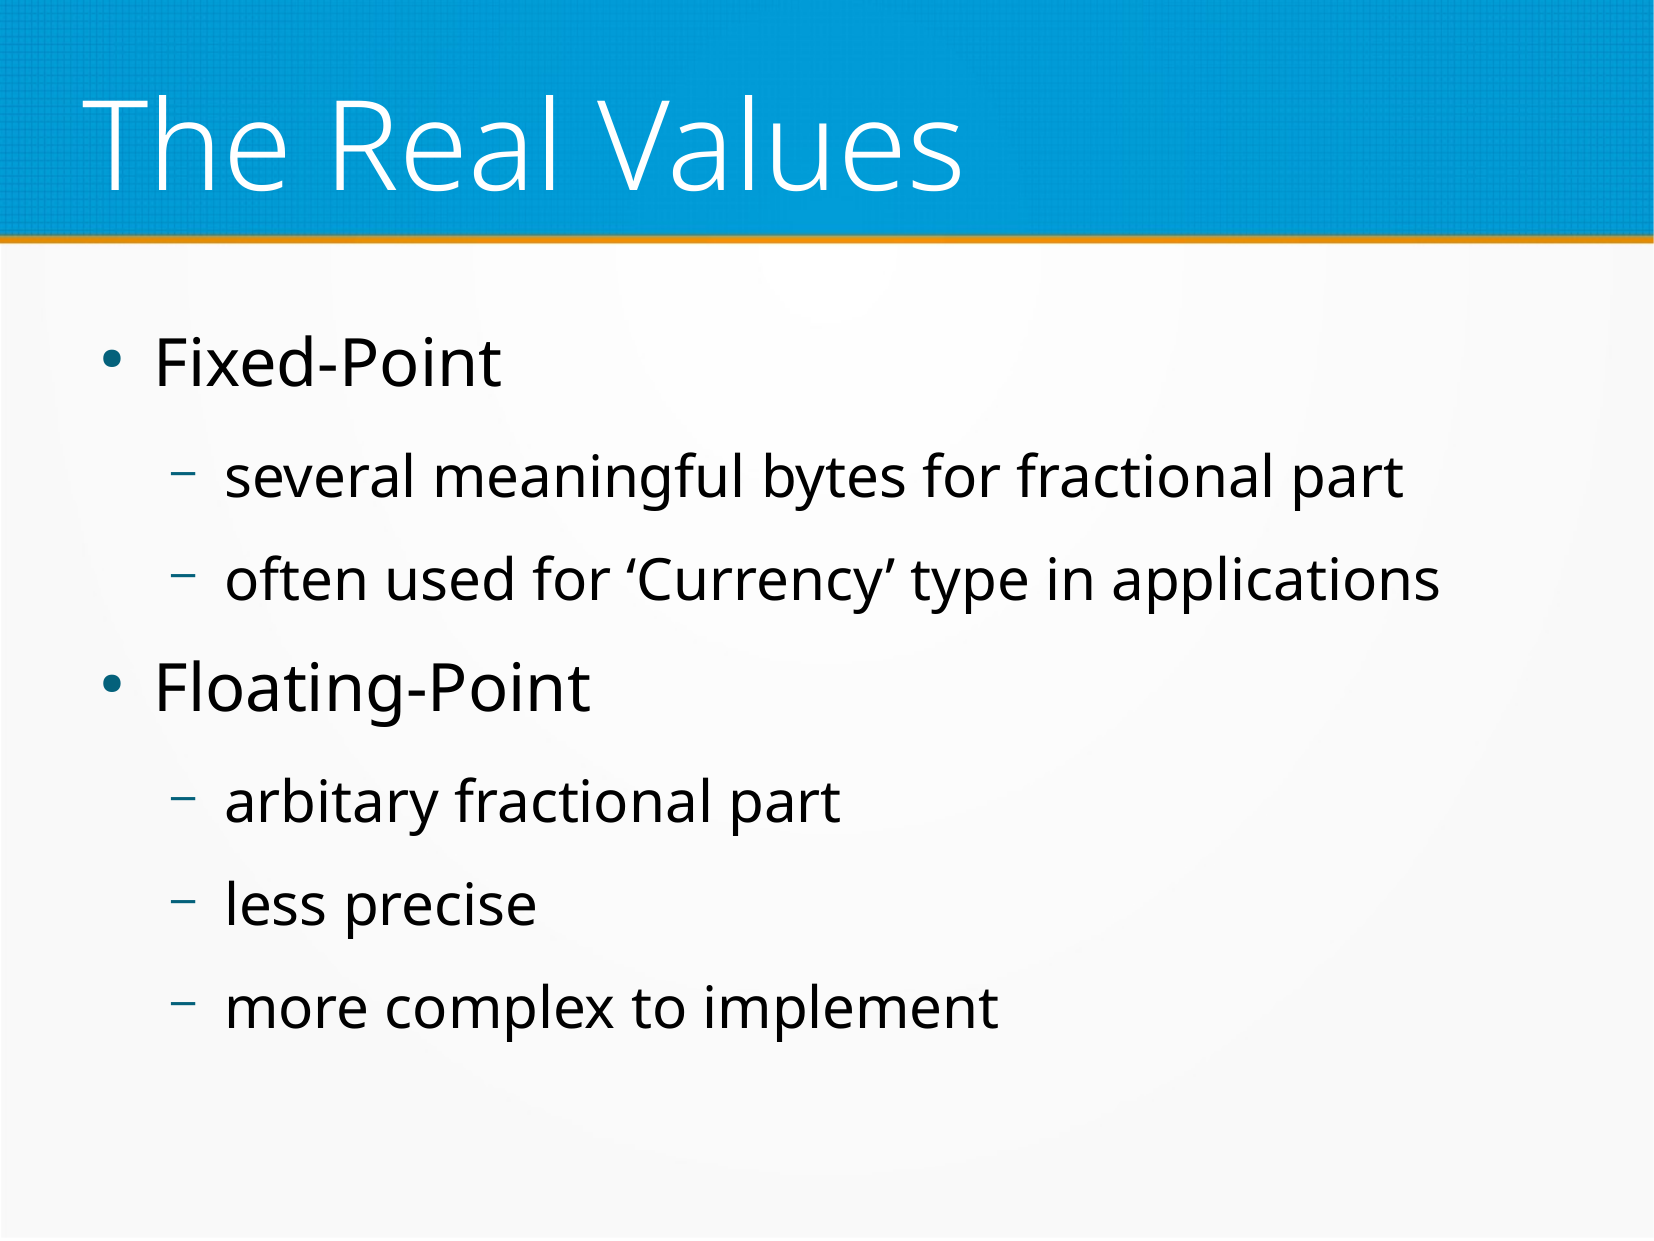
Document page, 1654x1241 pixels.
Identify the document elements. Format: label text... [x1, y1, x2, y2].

title The Real Values [82, 19, 1571, 227]
list Fixed-Point several meaningful bytes for fractional part often used for ‘Currency’ type in applications Floating-Point arbitary fractional part less precise more complex to implement [82, 315, 1563, 1081]
picture [0, 233, 1654, 1241]
